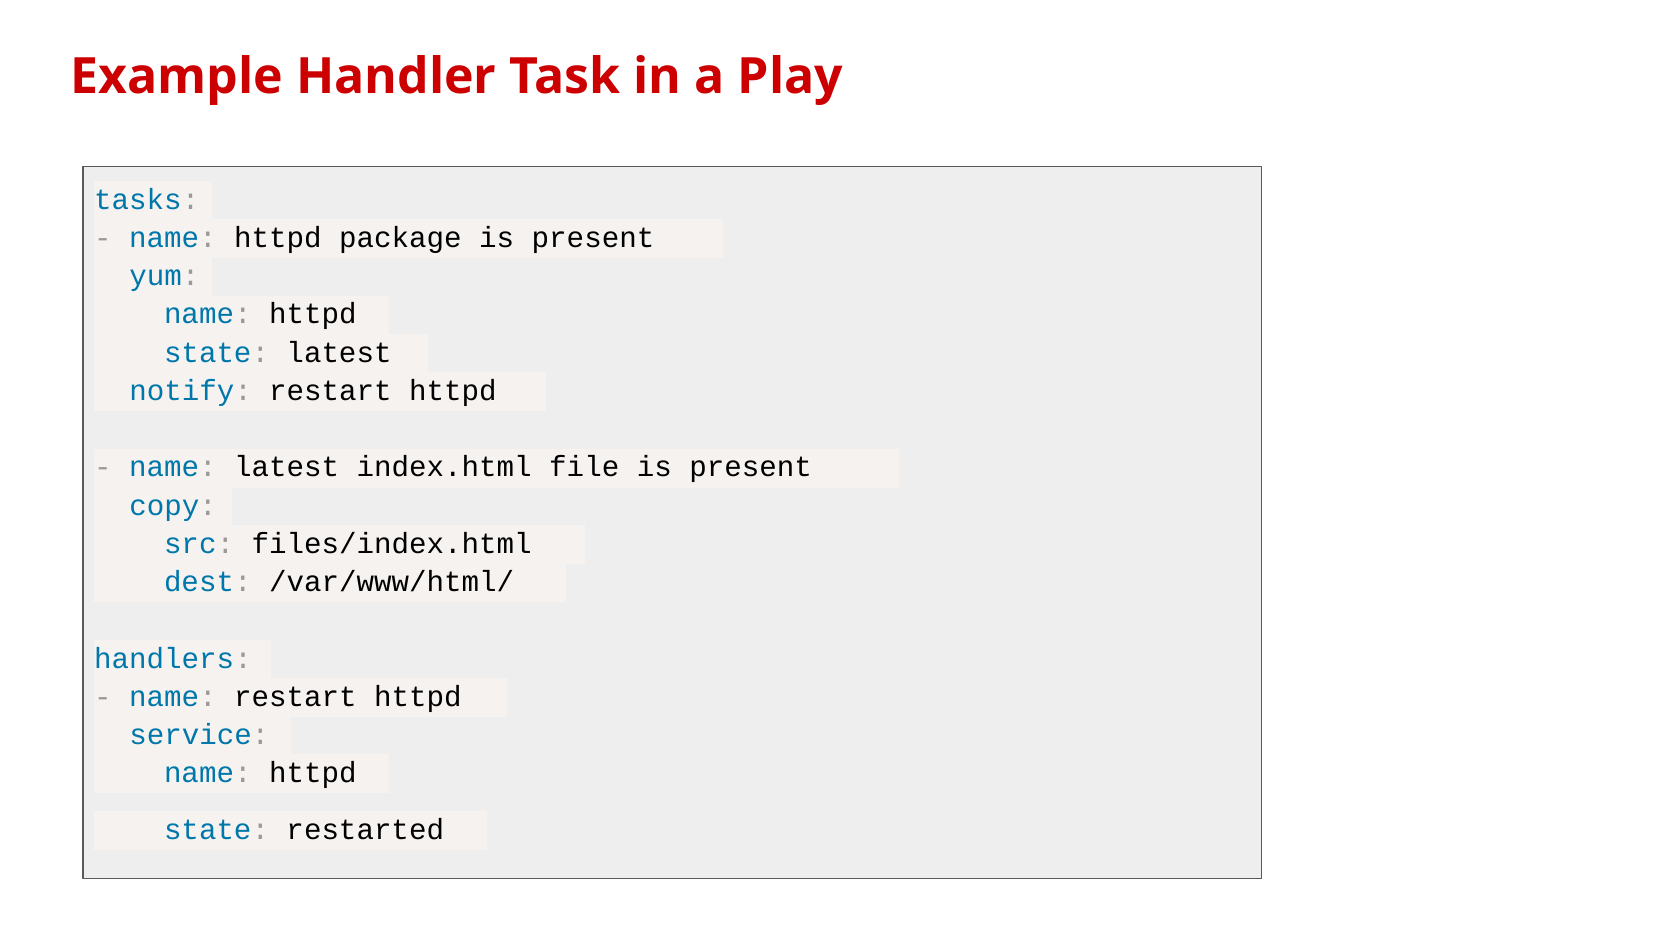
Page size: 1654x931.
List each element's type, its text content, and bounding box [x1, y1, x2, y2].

text_box copy: [94, 490, 230, 528]
text_box state: latest [94, 337, 423, 375]
text_box state: restarted [94, 815, 481, 852]
text_box - name: latest index.html file is present [94, 452, 886, 490]
text_box service: [94, 720, 288, 758]
text_box handlers: [94, 643, 268, 681]
text_box src: files/index.html [94, 529, 577, 566]
text_box tasks: [94, 185, 211, 222]
text_box [55, 30, 1619, 931]
text_box Example Handler Task in a Play [70, 39, 928, 121]
text_box - name: restart httpd [94, 682, 500, 719]
text_box - name: httpd package is present [94, 223, 712, 261]
text_box name: httpd [94, 758, 384, 796]
text_box notify: restart httpd [94, 376, 539, 413]
text_box name: httpd [94, 299, 384, 337]
text_box dest: /var/www/html/ [94, 567, 558, 605]
text_box yum: [94, 261, 211, 299]
